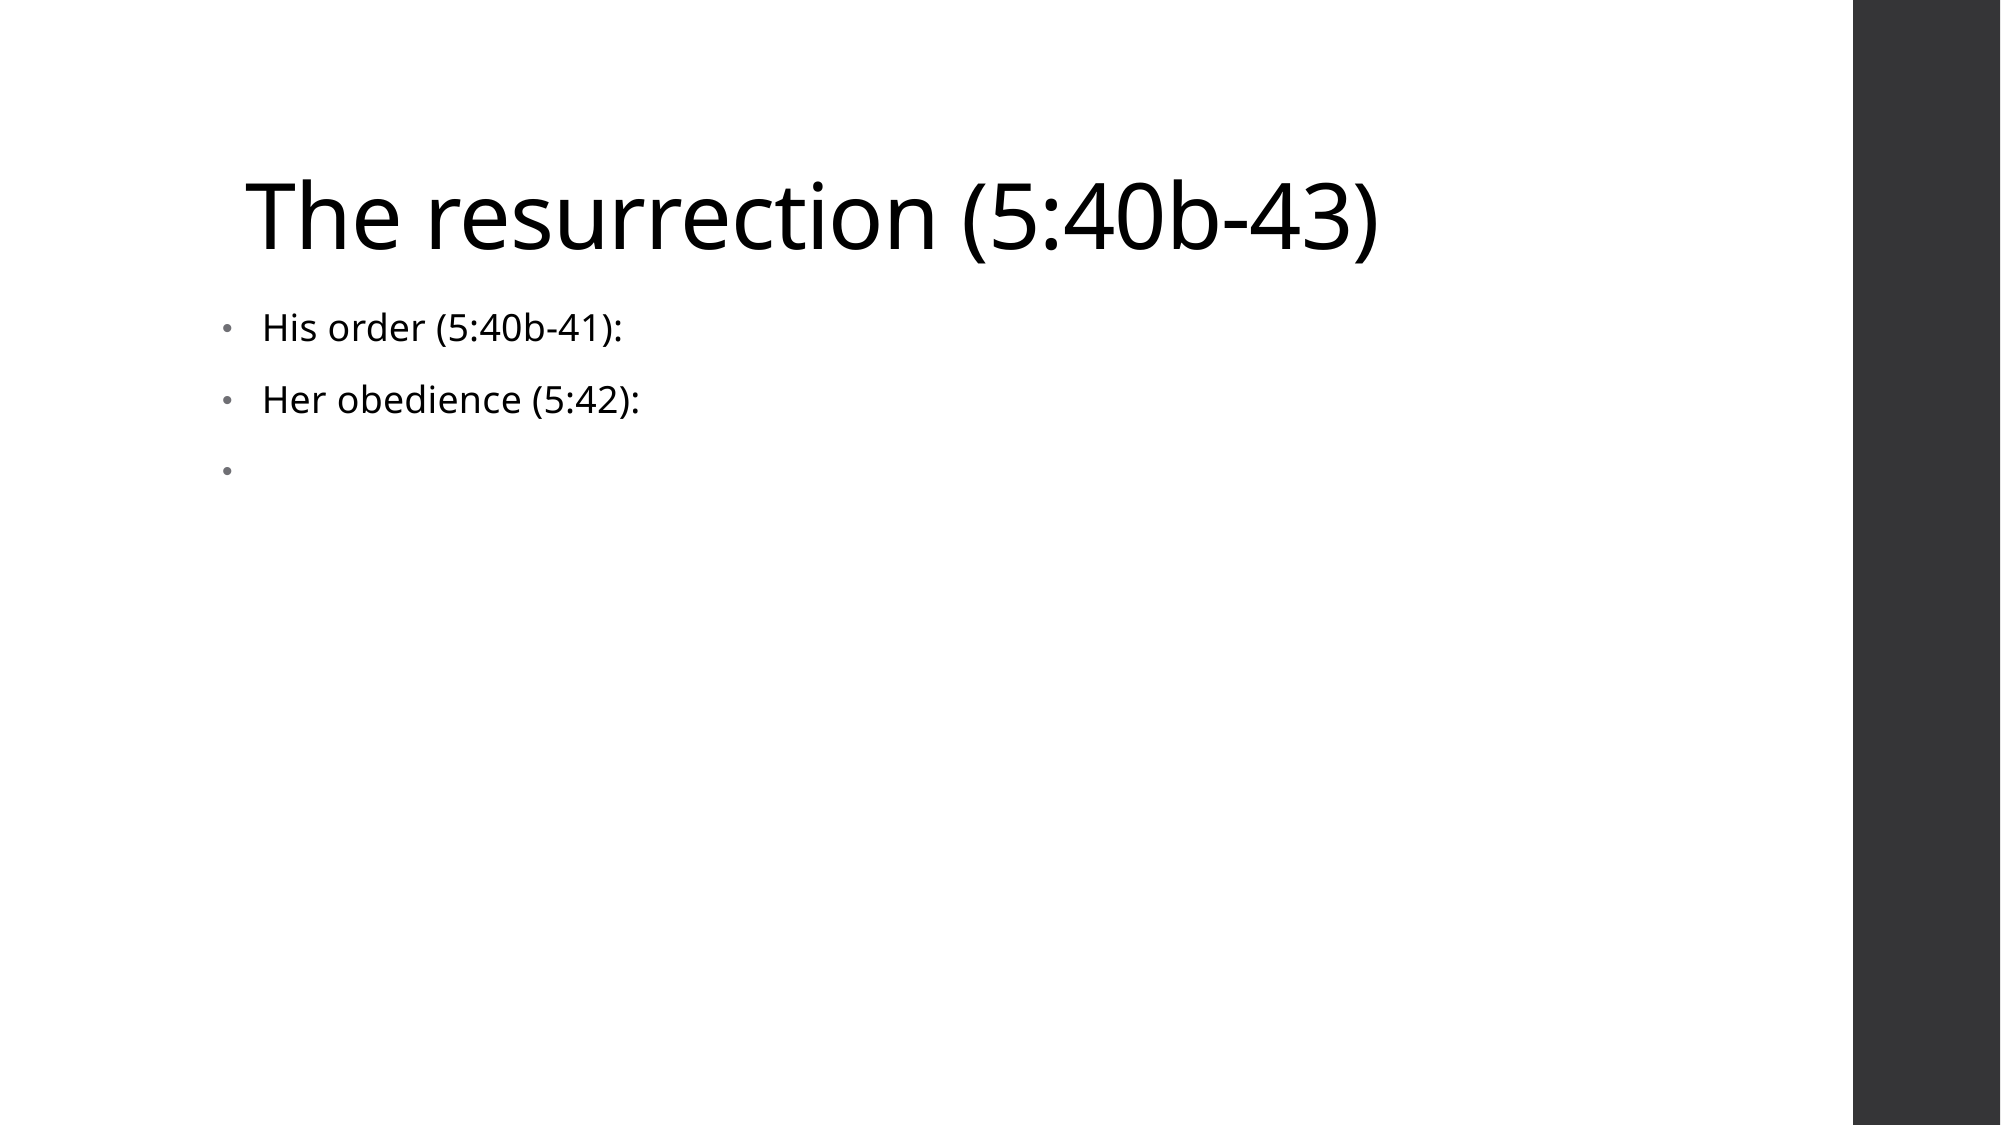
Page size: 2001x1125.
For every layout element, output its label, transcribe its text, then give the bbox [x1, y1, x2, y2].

title The resurrection (5:40b-43) [206, 60, 1797, 278]
list His order (5:40b-41): Her obedience (5:42): [206, 299, 1617, 1014]
